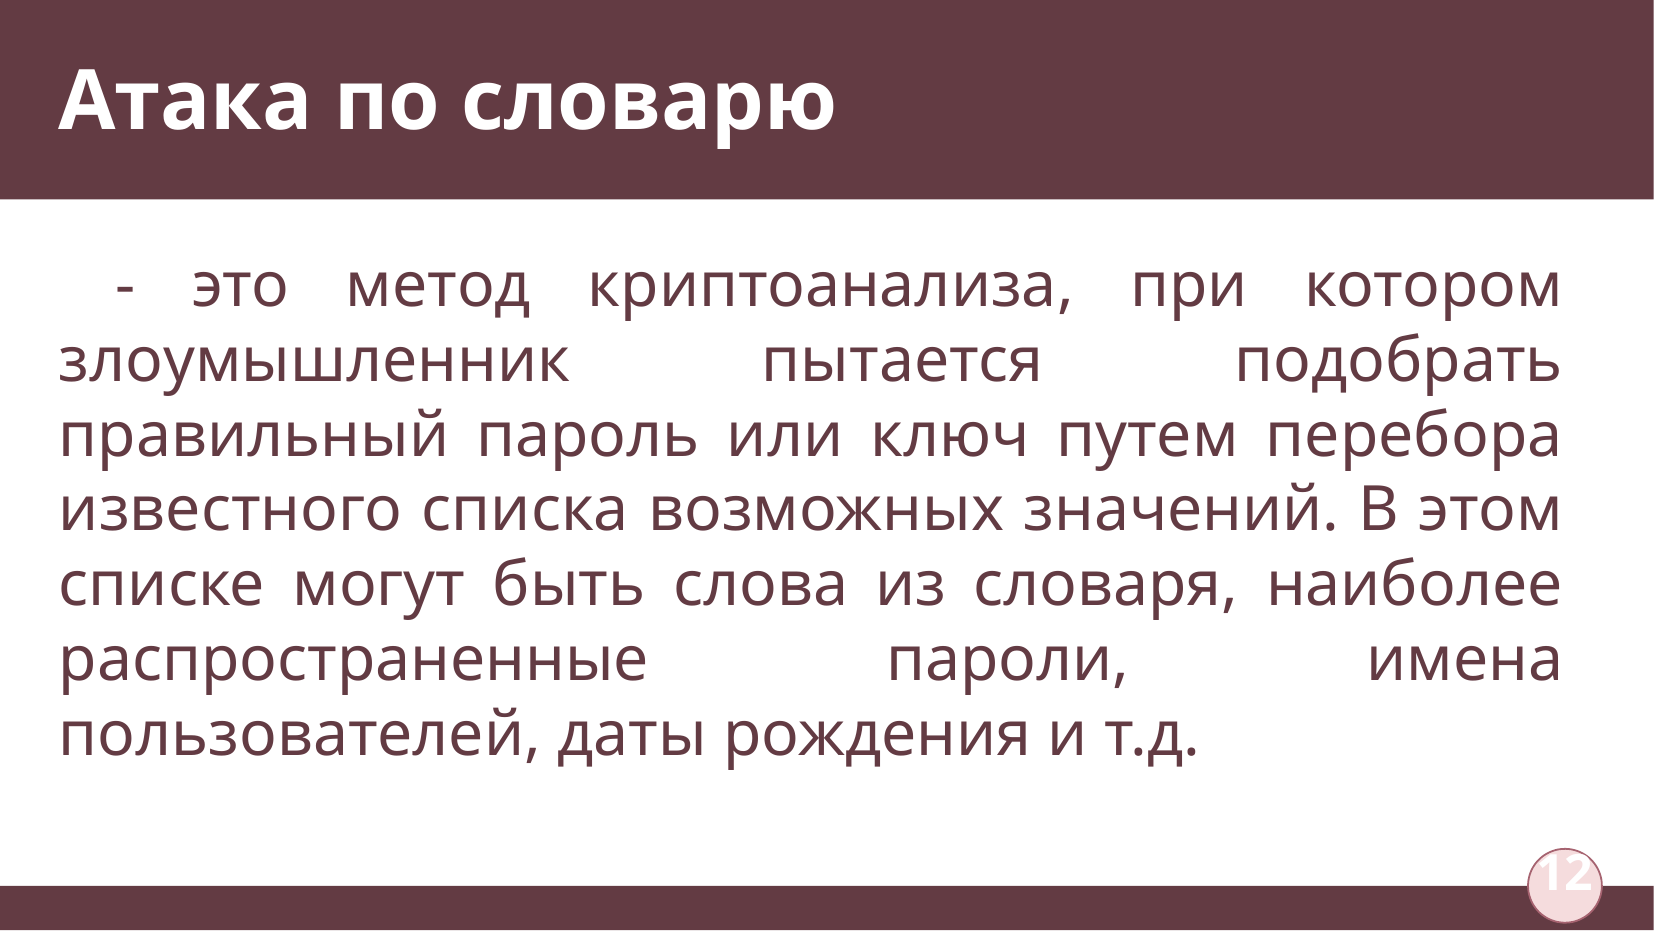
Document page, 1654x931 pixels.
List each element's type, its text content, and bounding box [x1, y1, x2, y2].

title Атака по словарю [59, 37, 1595, 155]
list - это метод криптоанализа, при котором злоумышленник пытается подобрать правильный пароль или ключ путем перебора известного списка возможных значений. В этом списке могут быть слова из словаря, наиболее распространенные пароли, имена пользователей, даты рождения и т.д. [59, 243, 1595, 769]
